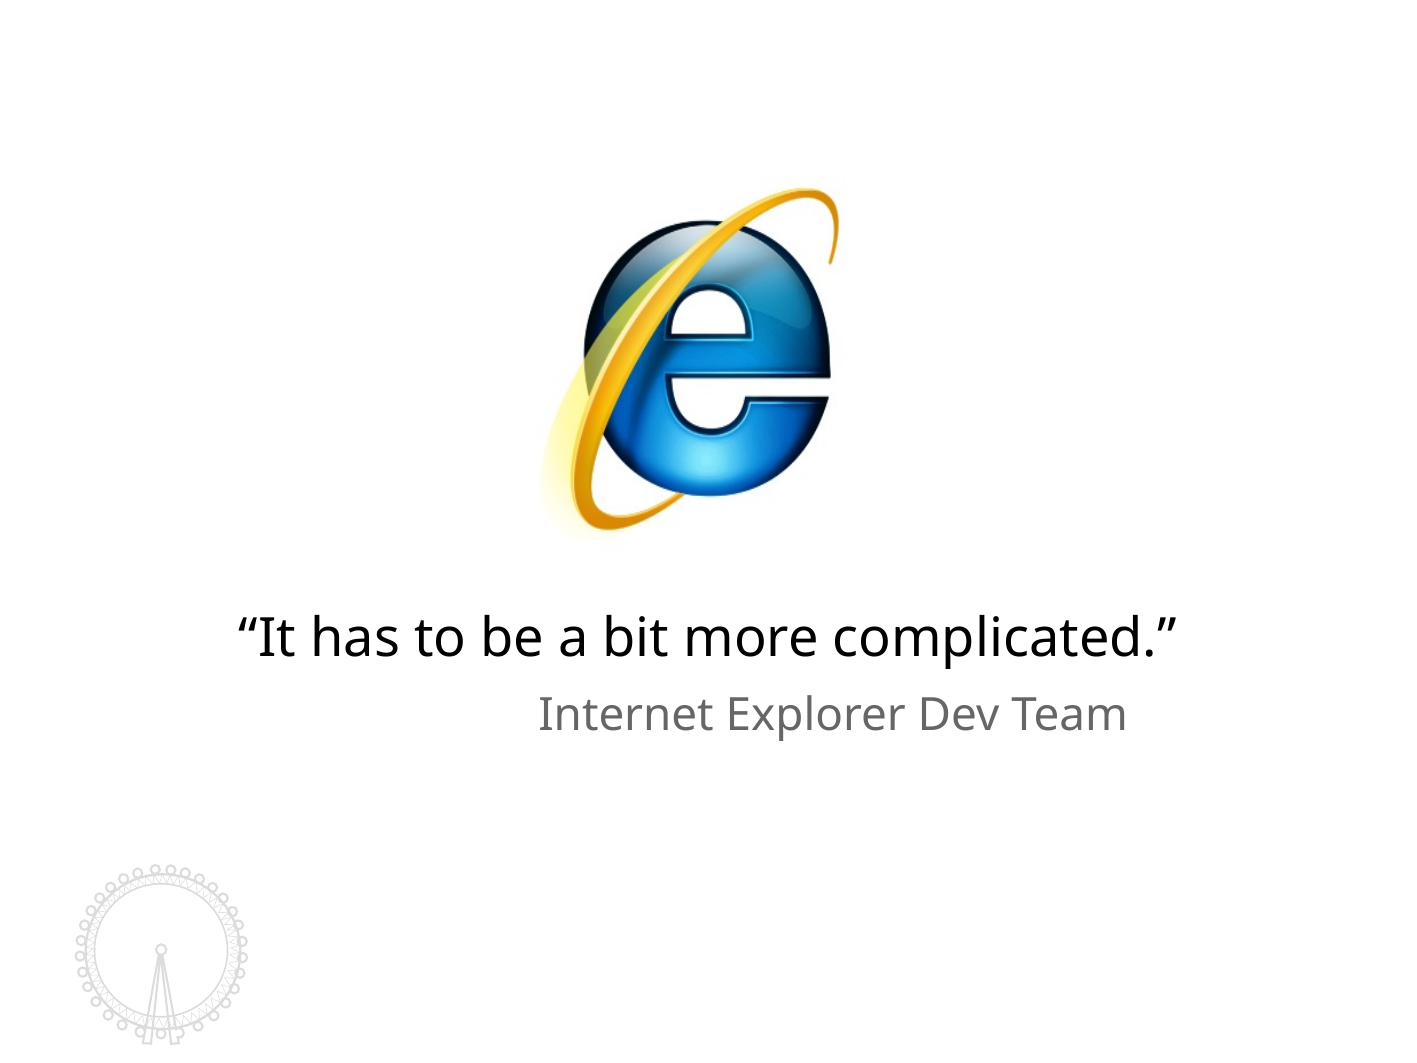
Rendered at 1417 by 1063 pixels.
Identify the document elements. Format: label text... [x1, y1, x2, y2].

picture [534, 154, 878, 566]
subtitle “It has to be a bit more complicated.” Internet Explorer Dev Team [70, 479, 1346, 865]
